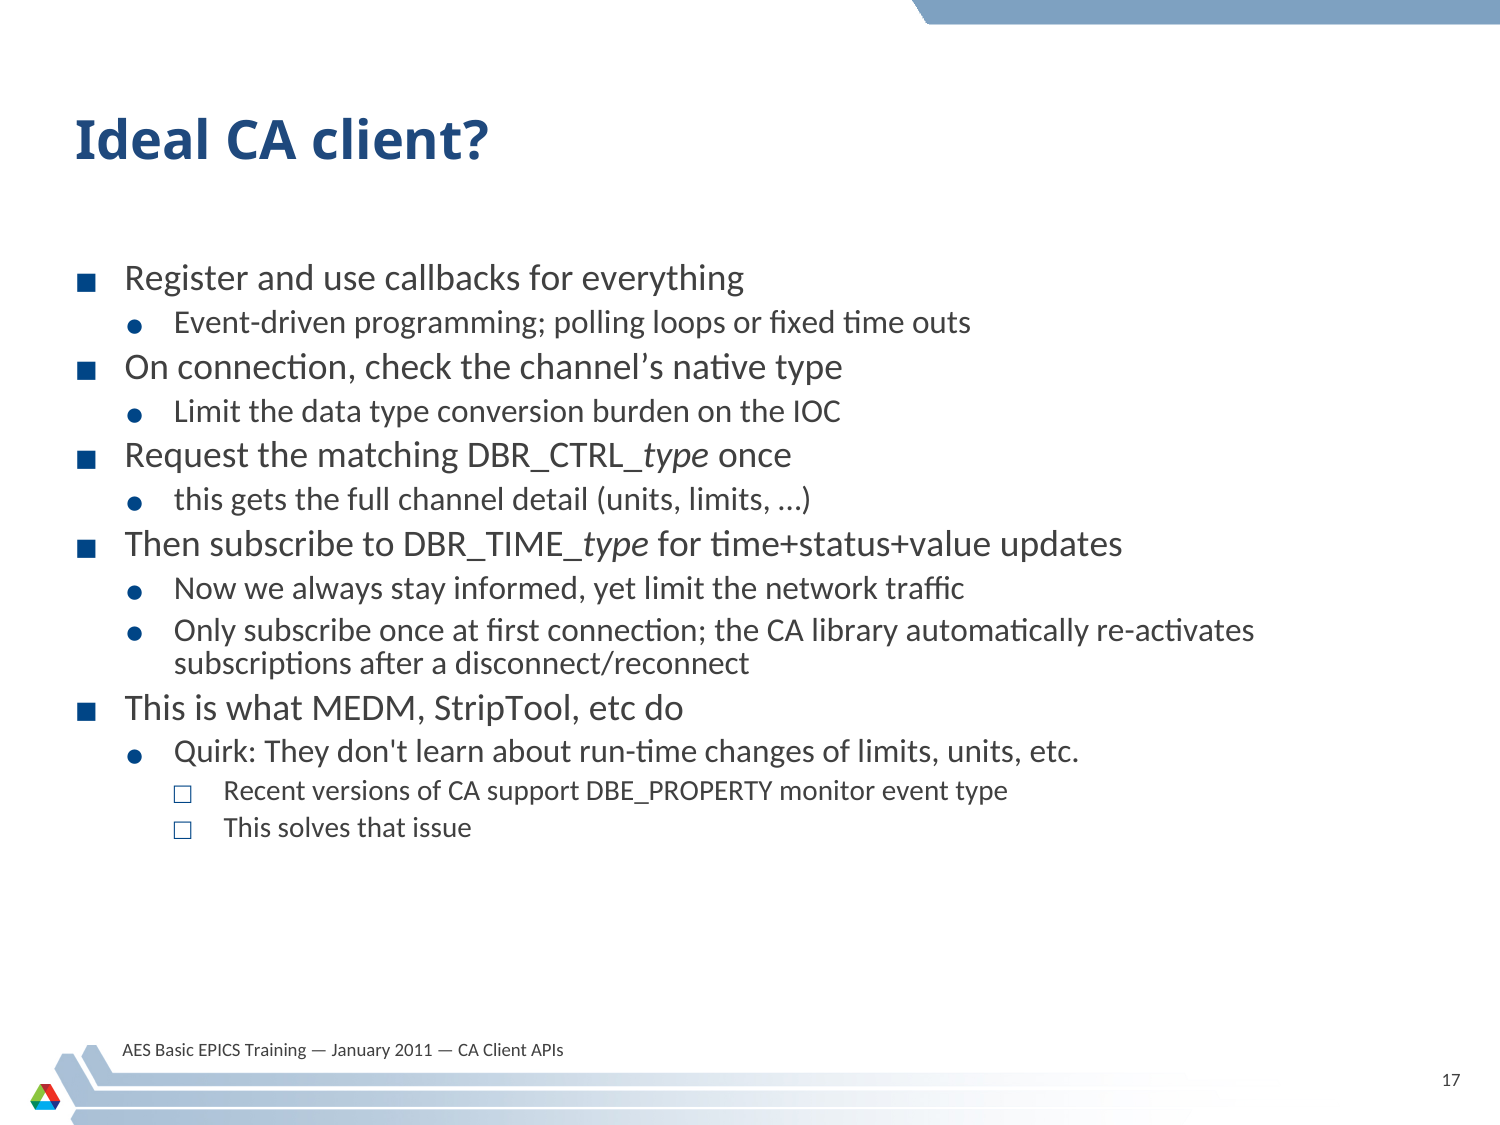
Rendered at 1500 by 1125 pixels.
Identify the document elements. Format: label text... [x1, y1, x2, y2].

picture [0, 1037, 1500, 1125]
picture [0, 0, 1500, 26]
list Register and use callbacks for everything Event-driven programming; polling loops or fixed time outs On connection, check the channel’s native type Limit the data type conversion burden on the IOC Request the matching DBR_CTRL_type once this gets the full channel detail (units, limits, …) Then subscribe to DBR_TIME_type for time+status+value updates Now we always stay informed, yet limit the network traffic Only subscribe once at first connection; the CA library automatically re-activates subscriptions after a disconnect/reconnect This is what MEDM, StripTool, etc do Quirk: They don't learn about run-time changes of limits, units, etc. Recent versions of CA support DBE_PROPERTY monitor event type This solves that issue [75, 262, 1426, 921]
title Ideal CA client? [75, 107, 1426, 171]
